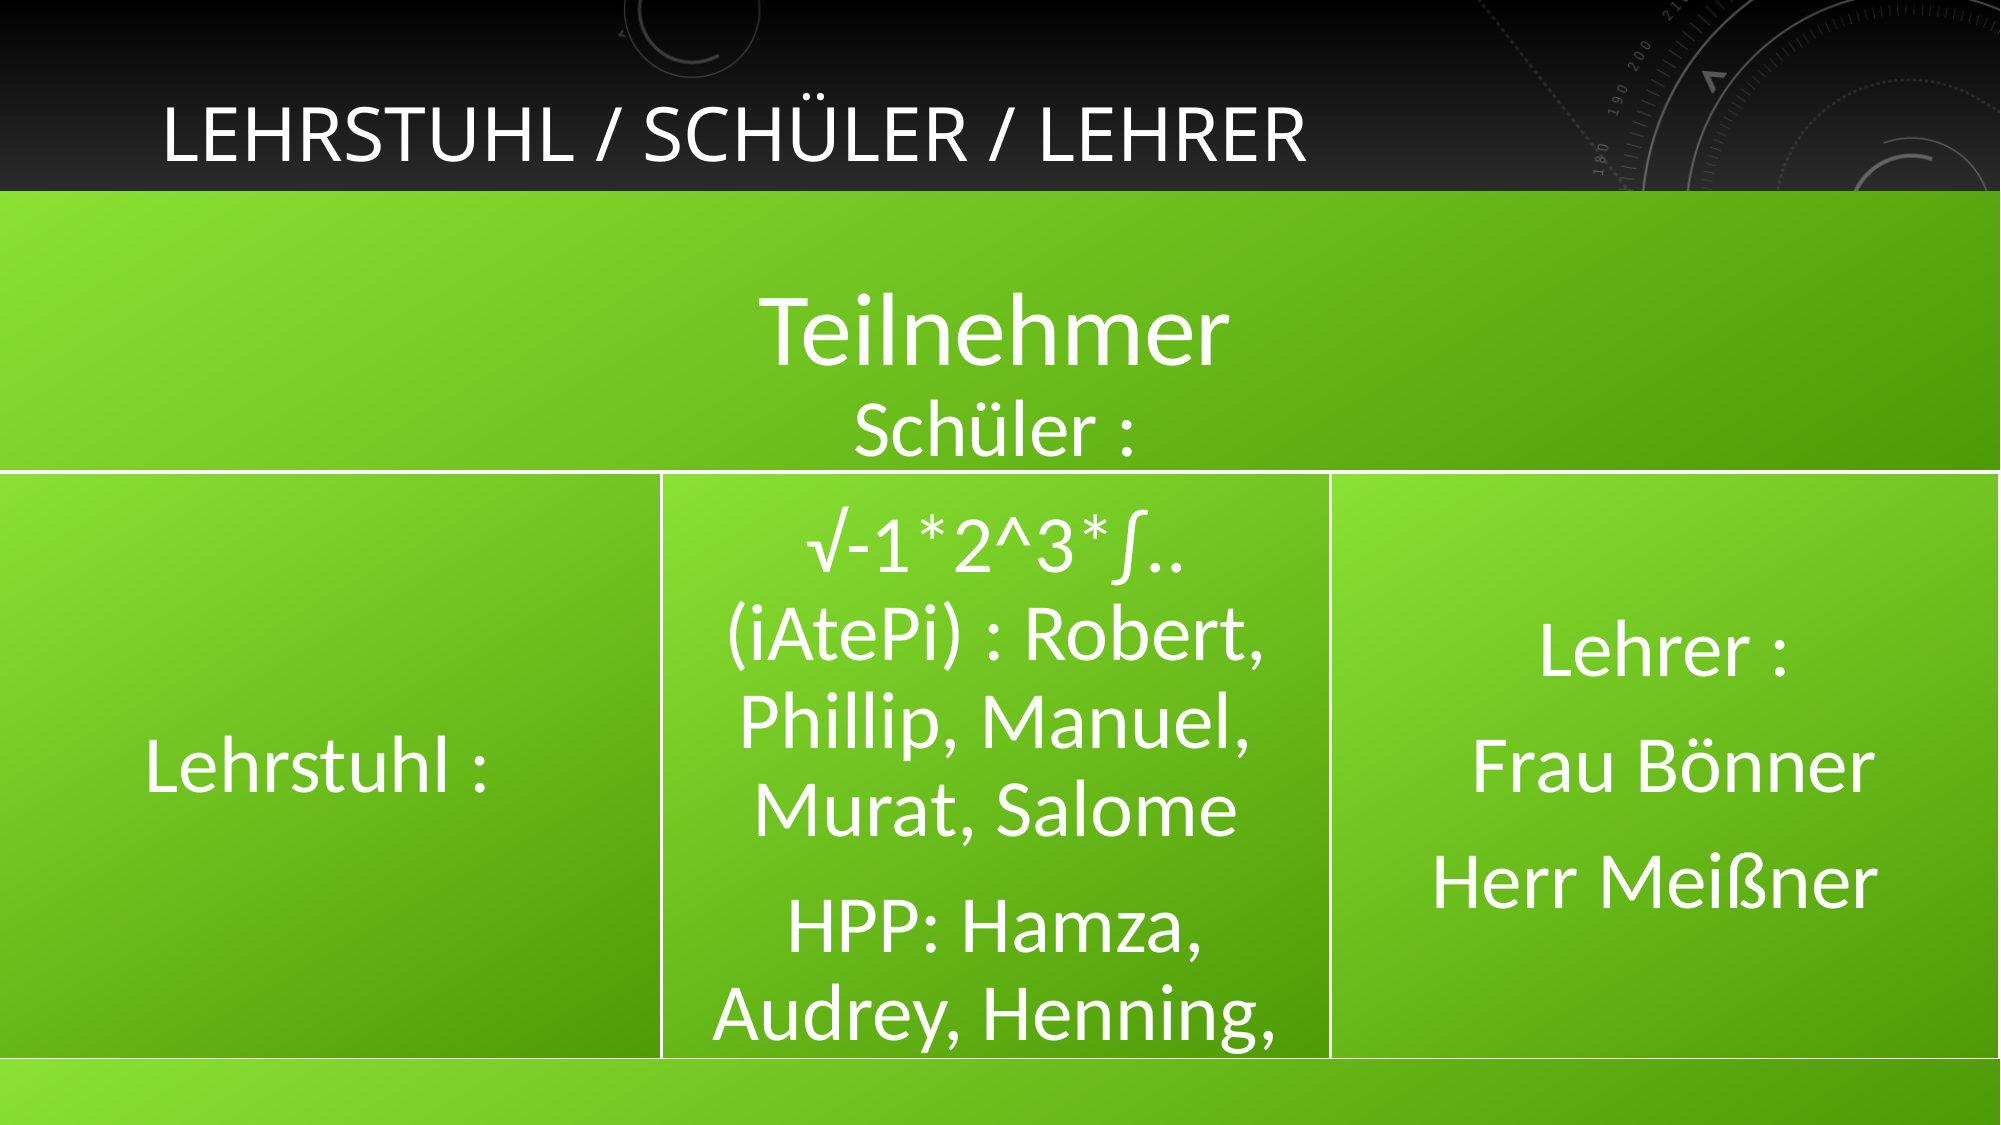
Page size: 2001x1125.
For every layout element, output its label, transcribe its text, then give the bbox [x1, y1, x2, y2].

text_box [0, 1059, 2000, 1125]
text_box Schüler : √-1*2^3*∫..(iAtePi) : Robert, Phillip, Manuel, Murat, Salome HPP: Hamza, Audrey, Henning, Aaron, Felix, Alim [661, 471, 1330, 1059]
text_box Lehrer : Frau Bönner Herr Meißner [1330, 471, 2000, 1059]
picture [0, 0, 2000, 191]
text_box Lehrstuhl : [0, 471, 661, 1059]
text_box Teilnehmer [0, 191, 2000, 471]
title Lehrstuhl / Schüler / Lehrer [145, 11, 1808, 191]
